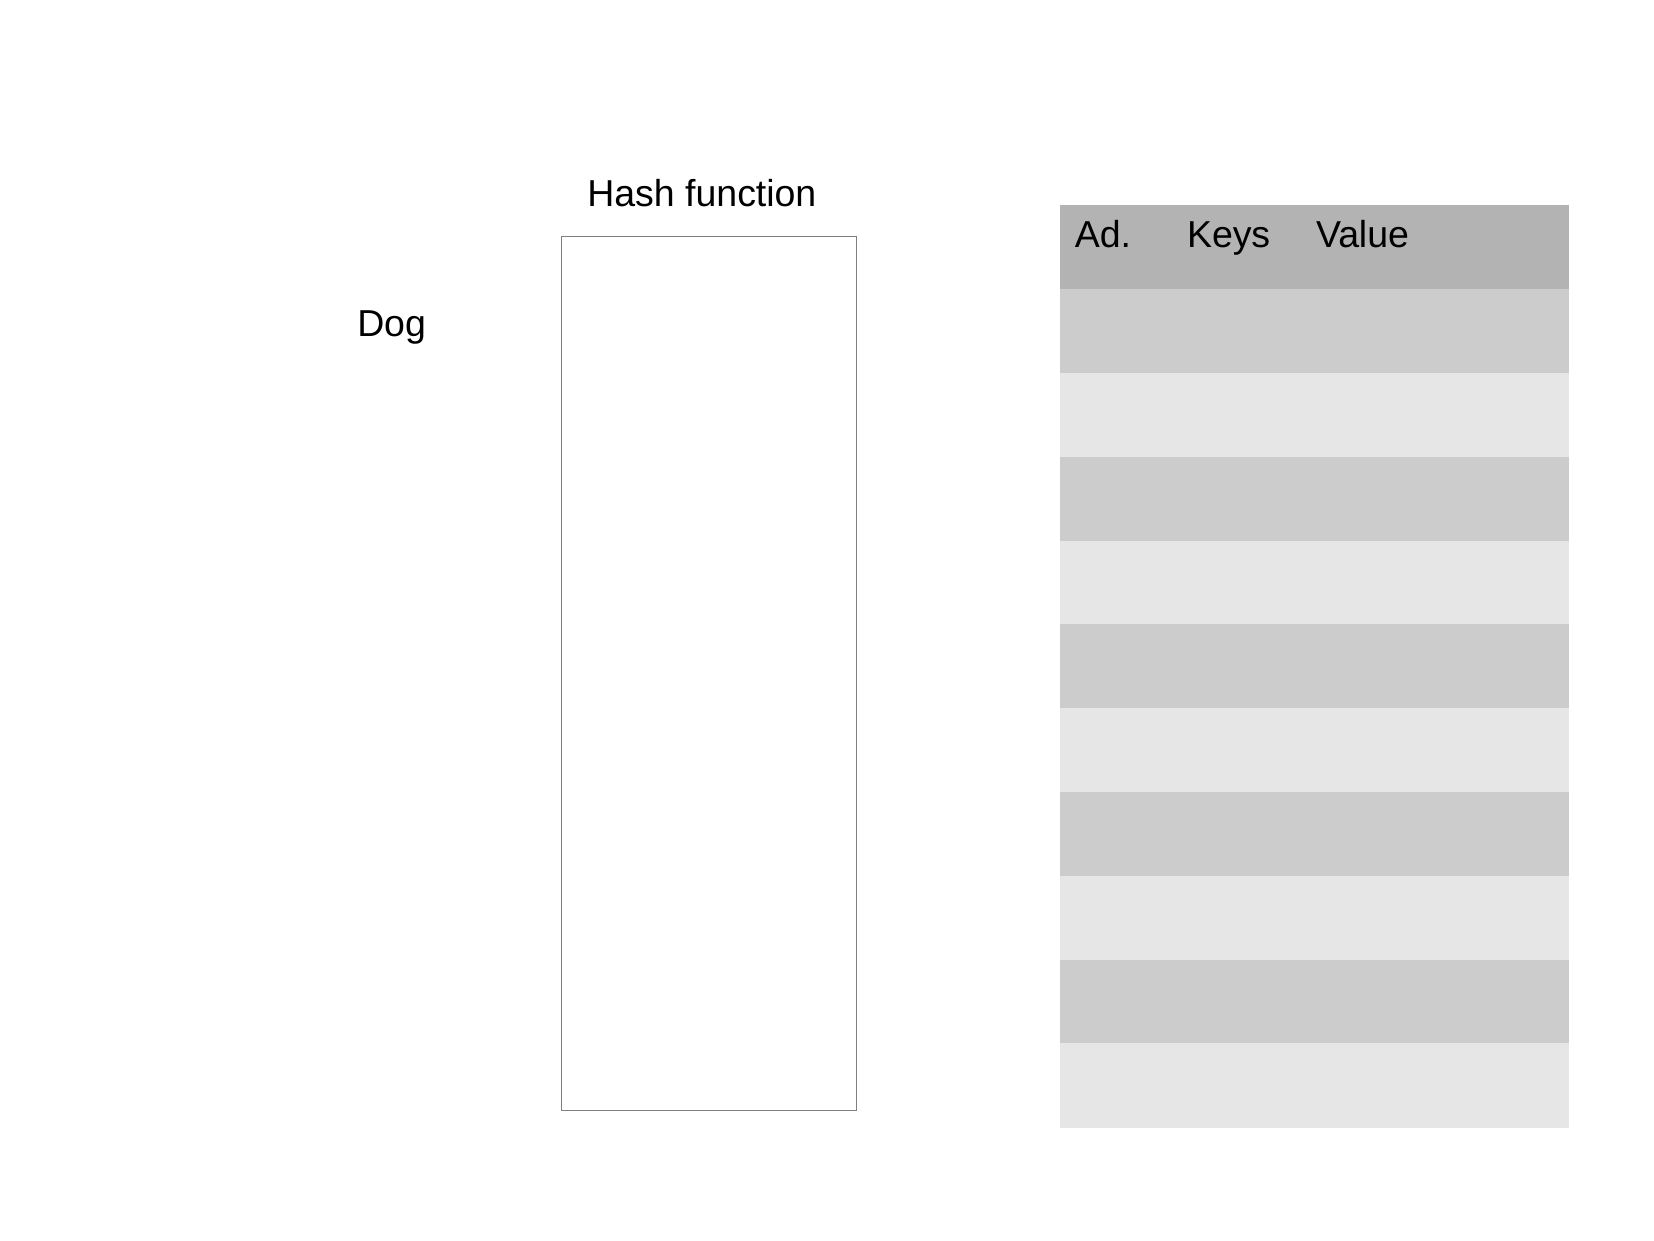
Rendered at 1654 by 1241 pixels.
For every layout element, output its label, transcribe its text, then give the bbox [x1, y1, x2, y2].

table_cell [1172, 624, 1301, 708]
table_cell [1301, 457, 1569, 541]
table_cell [1301, 624, 1569, 708]
table_cell [1301, 373, 1569, 457]
table_cell [1172, 792, 1301, 876]
table_header Ad. [1060, 205, 1172, 289]
text_box [561, 236, 857, 1111]
table_cell [1301, 541, 1569, 624]
table_cell [1060, 373, 1172, 457]
table_cell [1060, 708, 1172, 792]
table_cell [1060, 792, 1172, 876]
table_cell [1172, 708, 1301, 792]
table_cell [1301, 289, 1569, 373]
table_cell [1301, 792, 1569, 876]
table_cell [1301, 708, 1569, 792]
table_cell [1301, 876, 1569, 960]
table_cell [1301, 1043, 1569, 1128]
table_cell [1172, 960, 1301, 1043]
table_cell [1060, 960, 1172, 1043]
text_box Hash function [572, 165, 845, 223]
table_cell [1172, 457, 1301, 541]
table_header Keys [1172, 205, 1301, 289]
table_cell [1060, 1043, 1172, 1128]
table_cell [1172, 289, 1301, 373]
text_box Dog [342, 295, 473, 395]
table_header Value [1301, 205, 1569, 289]
table_cell [1060, 876, 1172, 960]
table_cell [1060, 289, 1172, 373]
table_cell [1060, 541, 1172, 624]
table_cell [1060, 457, 1172, 541]
table_cell [1172, 541, 1301, 624]
table_cell [1172, 1043, 1301, 1128]
table_cell [1172, 876, 1301, 960]
table_cell [1172, 373, 1301, 457]
table_cell [1301, 960, 1569, 1043]
table_cell [1060, 624, 1172, 708]
